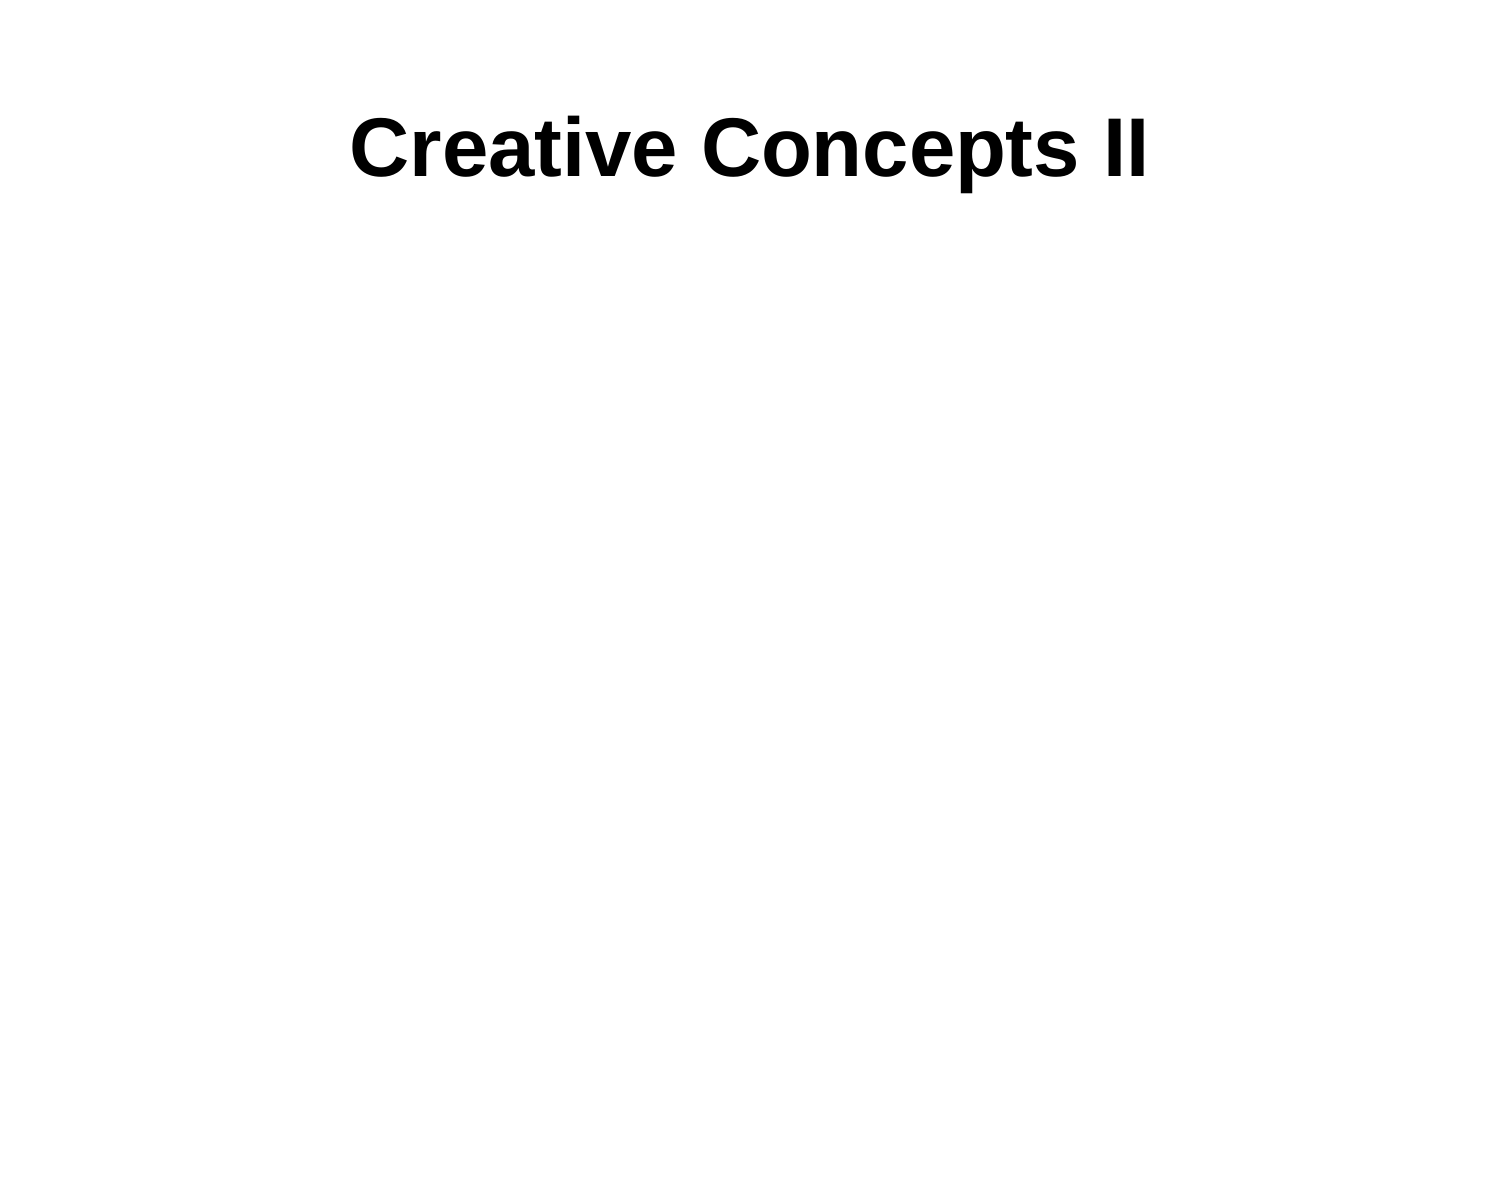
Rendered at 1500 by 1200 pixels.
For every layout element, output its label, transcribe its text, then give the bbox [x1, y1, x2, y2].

title Creative Concepts II [113, 78, 1387, 193]
